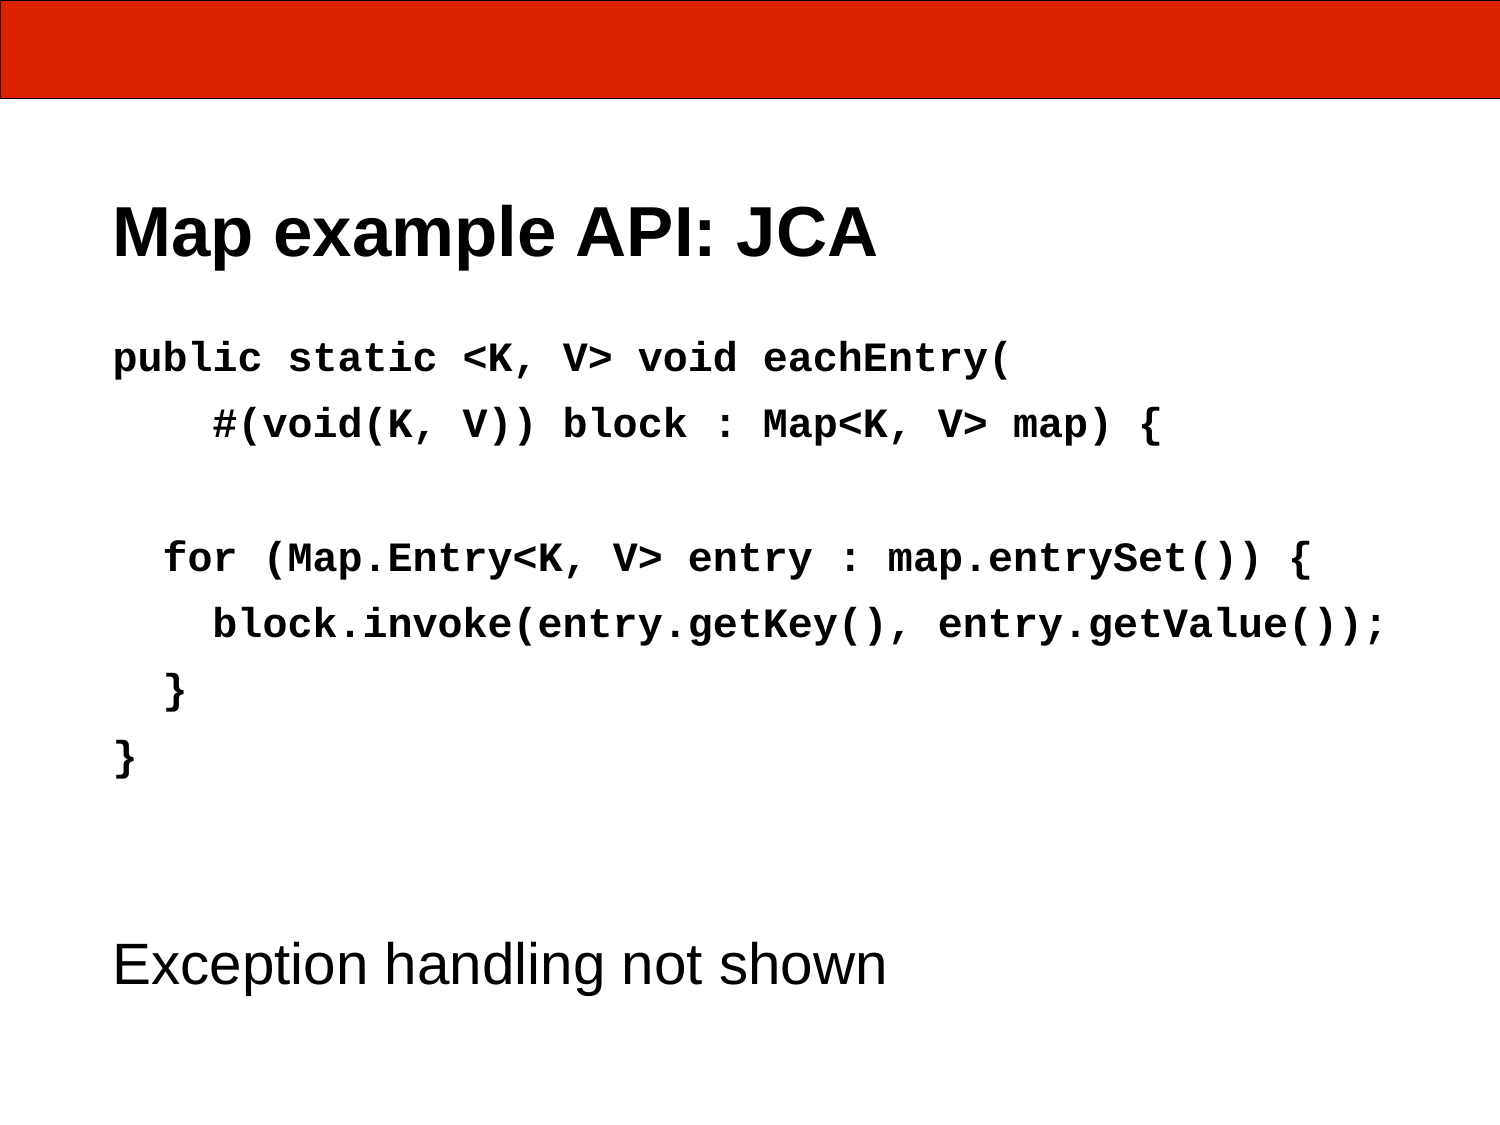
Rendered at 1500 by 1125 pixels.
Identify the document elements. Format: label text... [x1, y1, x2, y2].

list Exception handling not shown [112, 937, 1463, 1030]
title Map example API: JCA [112, 119, 1417, 271]
list public static <K, V> void eachEntry( #(void(K, V)) block : Map<K, V> map) { for (Map.Entry<K, V> entry : map.entrySet()) { block.invoke(entry.getKey(), entry.getValue()); } } [112, 337, 1475, 1030]
